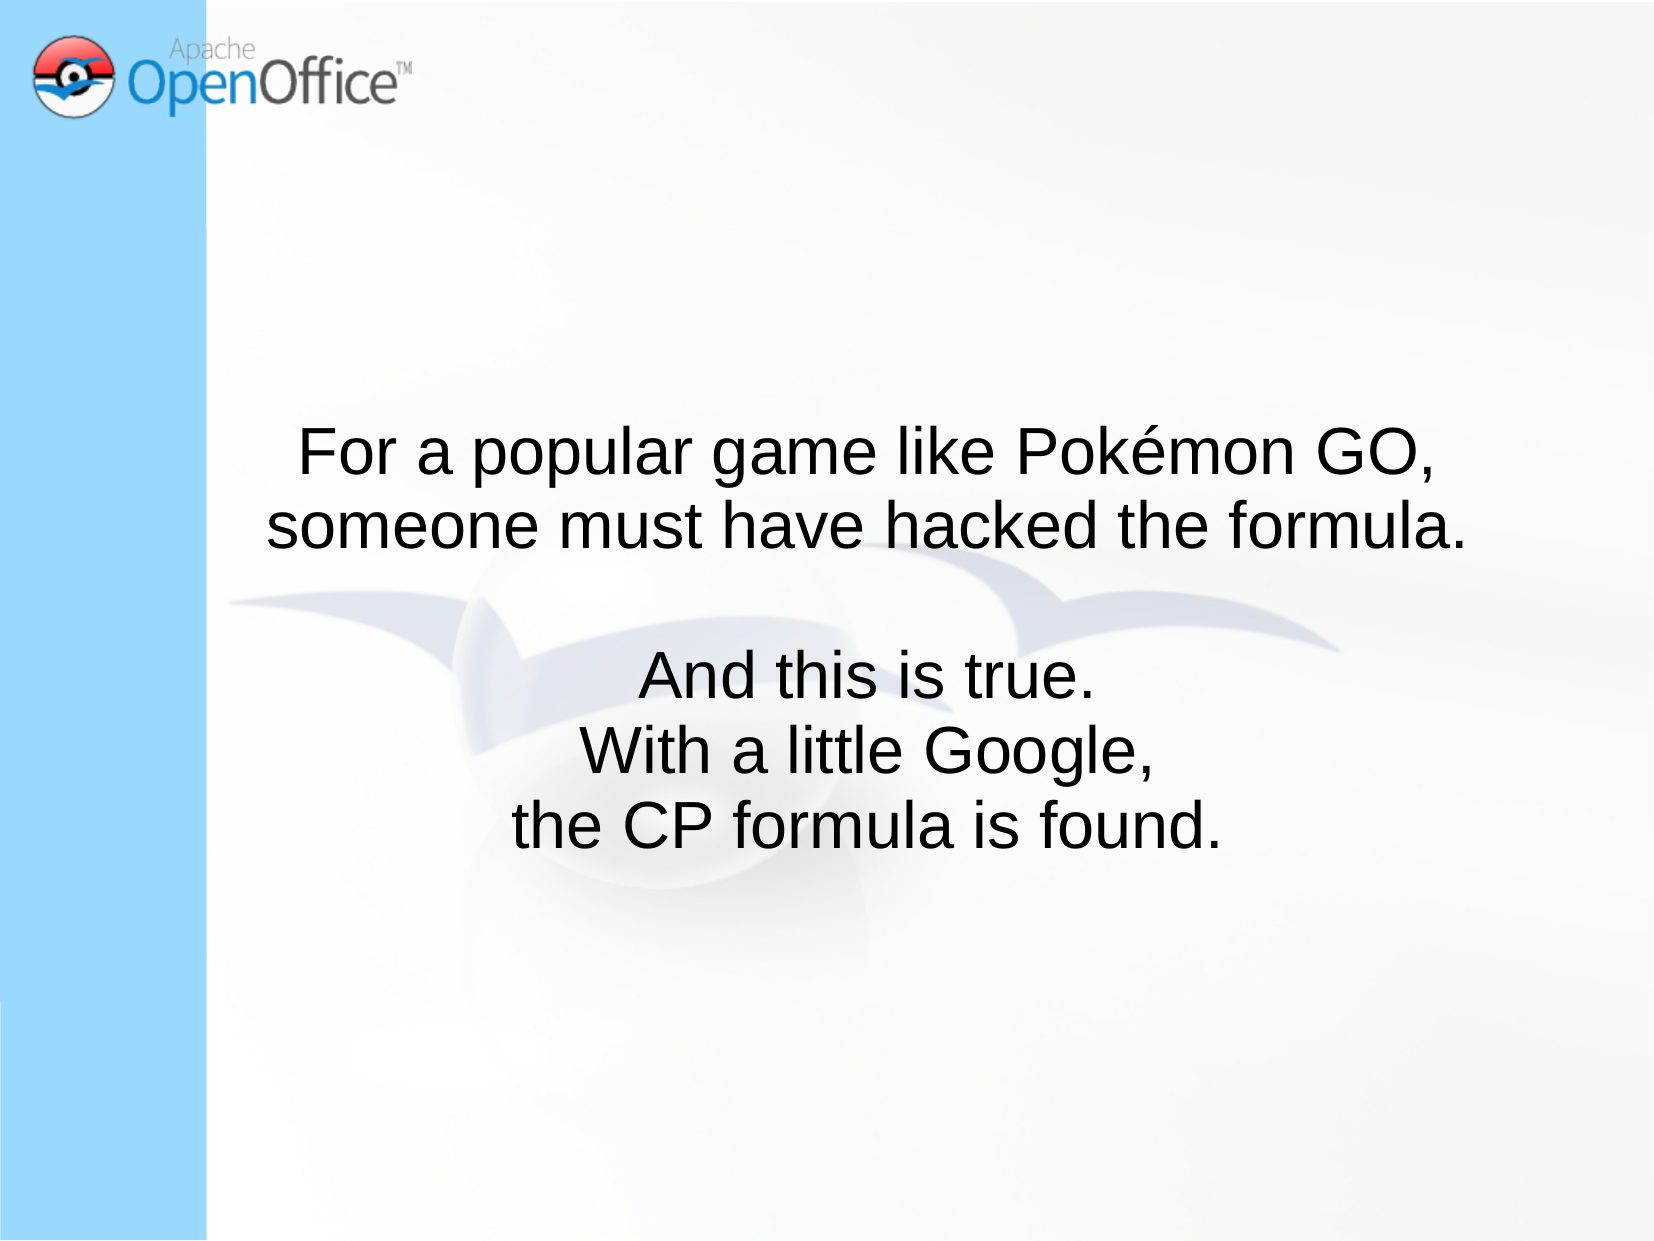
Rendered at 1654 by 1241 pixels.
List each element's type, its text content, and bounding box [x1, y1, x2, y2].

picture [31, 2, 1654, 1241]
subtitle For a popular game like Pokémon GO, someone must have hacked the formula. And this is true. With a little Google, the CP formula is found. [165, 108, 1571, 1168]
